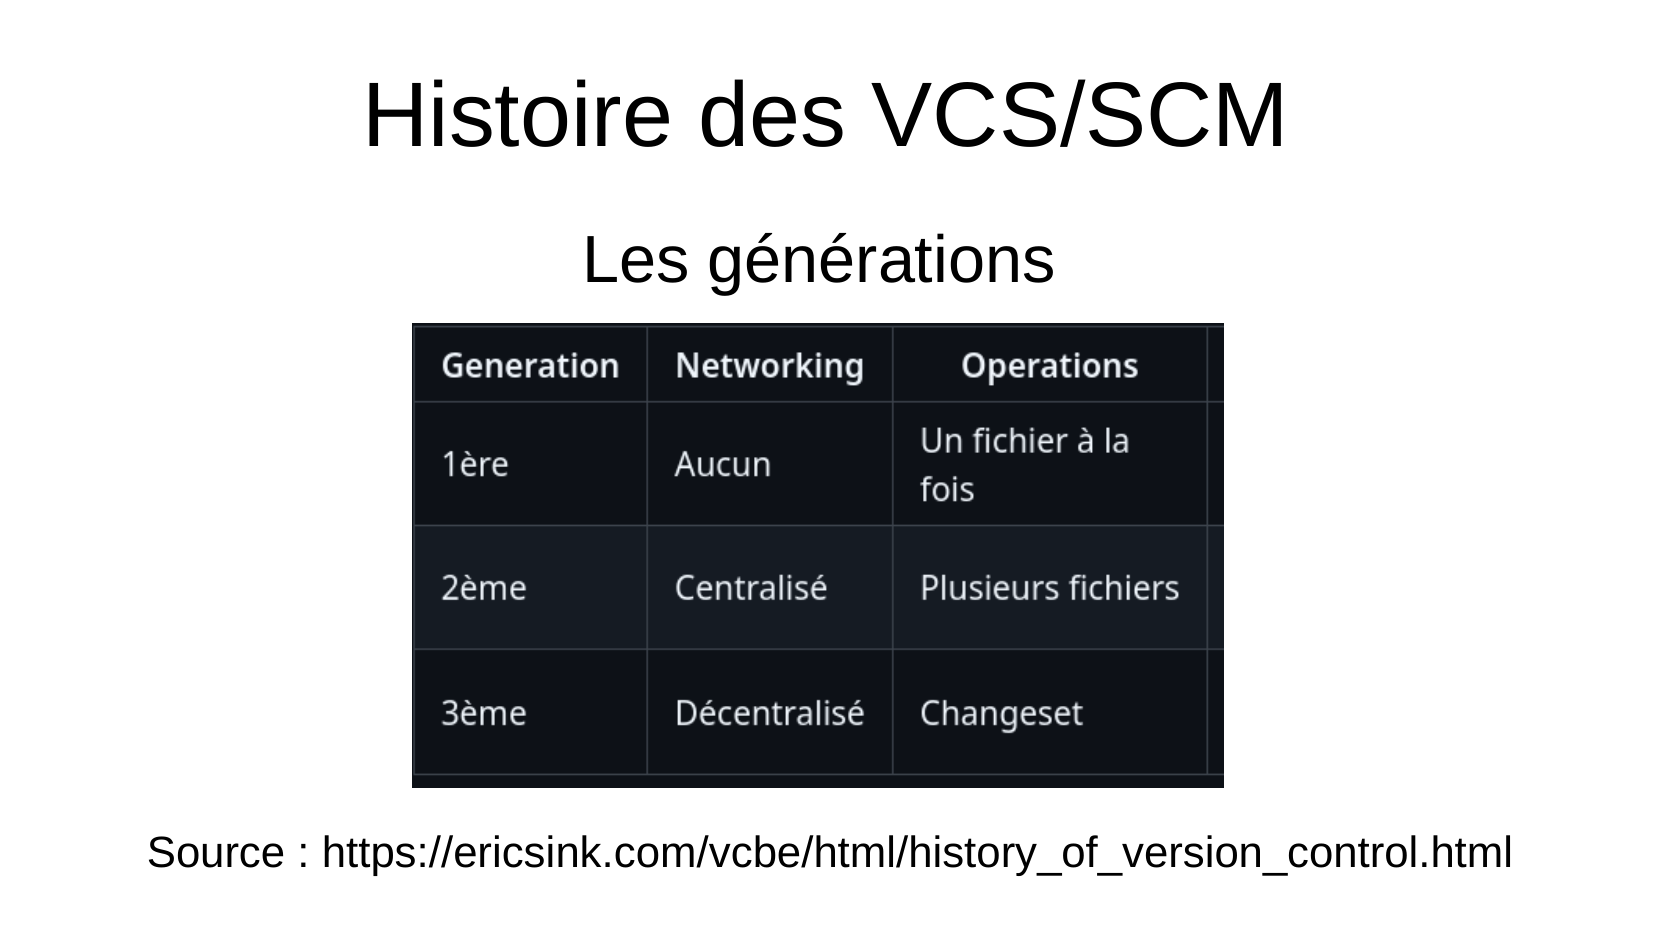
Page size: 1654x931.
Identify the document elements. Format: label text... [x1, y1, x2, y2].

title Les générations [75, 182, 1564, 338]
picture [412, 323, 1224, 774]
title Source : https://ericsink.com/vcbe/html/history_of_version_control.html [86, 774, 1576, 931]
title Histoire des VCS/SCM [82, 37, 1571, 193]
